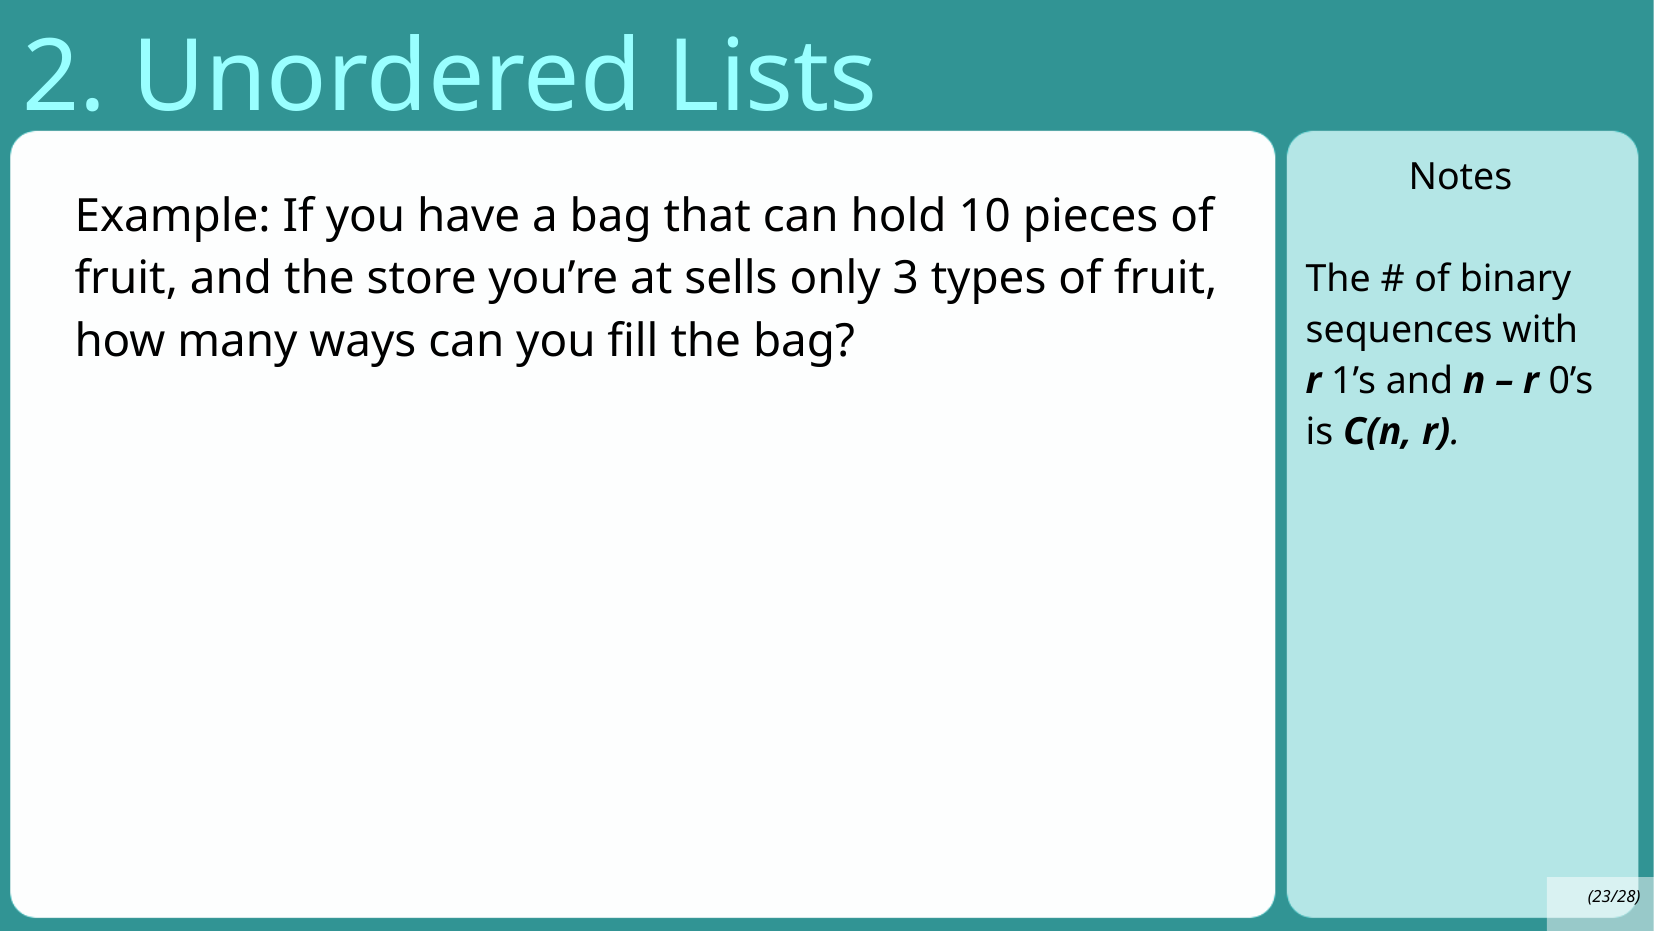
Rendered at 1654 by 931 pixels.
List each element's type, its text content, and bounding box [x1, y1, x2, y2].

title 2. Unordered Lists [22, 13, 1511, 130]
text_box (<number>/28) [1546, 877, 1654, 931]
text_box Example: If you have a bag that can hold 10 pieces of fruit, and the store you’re at sells only 3 types of fruit, how many ways can you fill the bag? [74, 182, 1244, 595]
picture [0, 0, 1654, 931]
text_box Notes The # of binary sequences with r 1’s and n – r 0’s is C(n, r). [1290, 141, 1631, 661]
